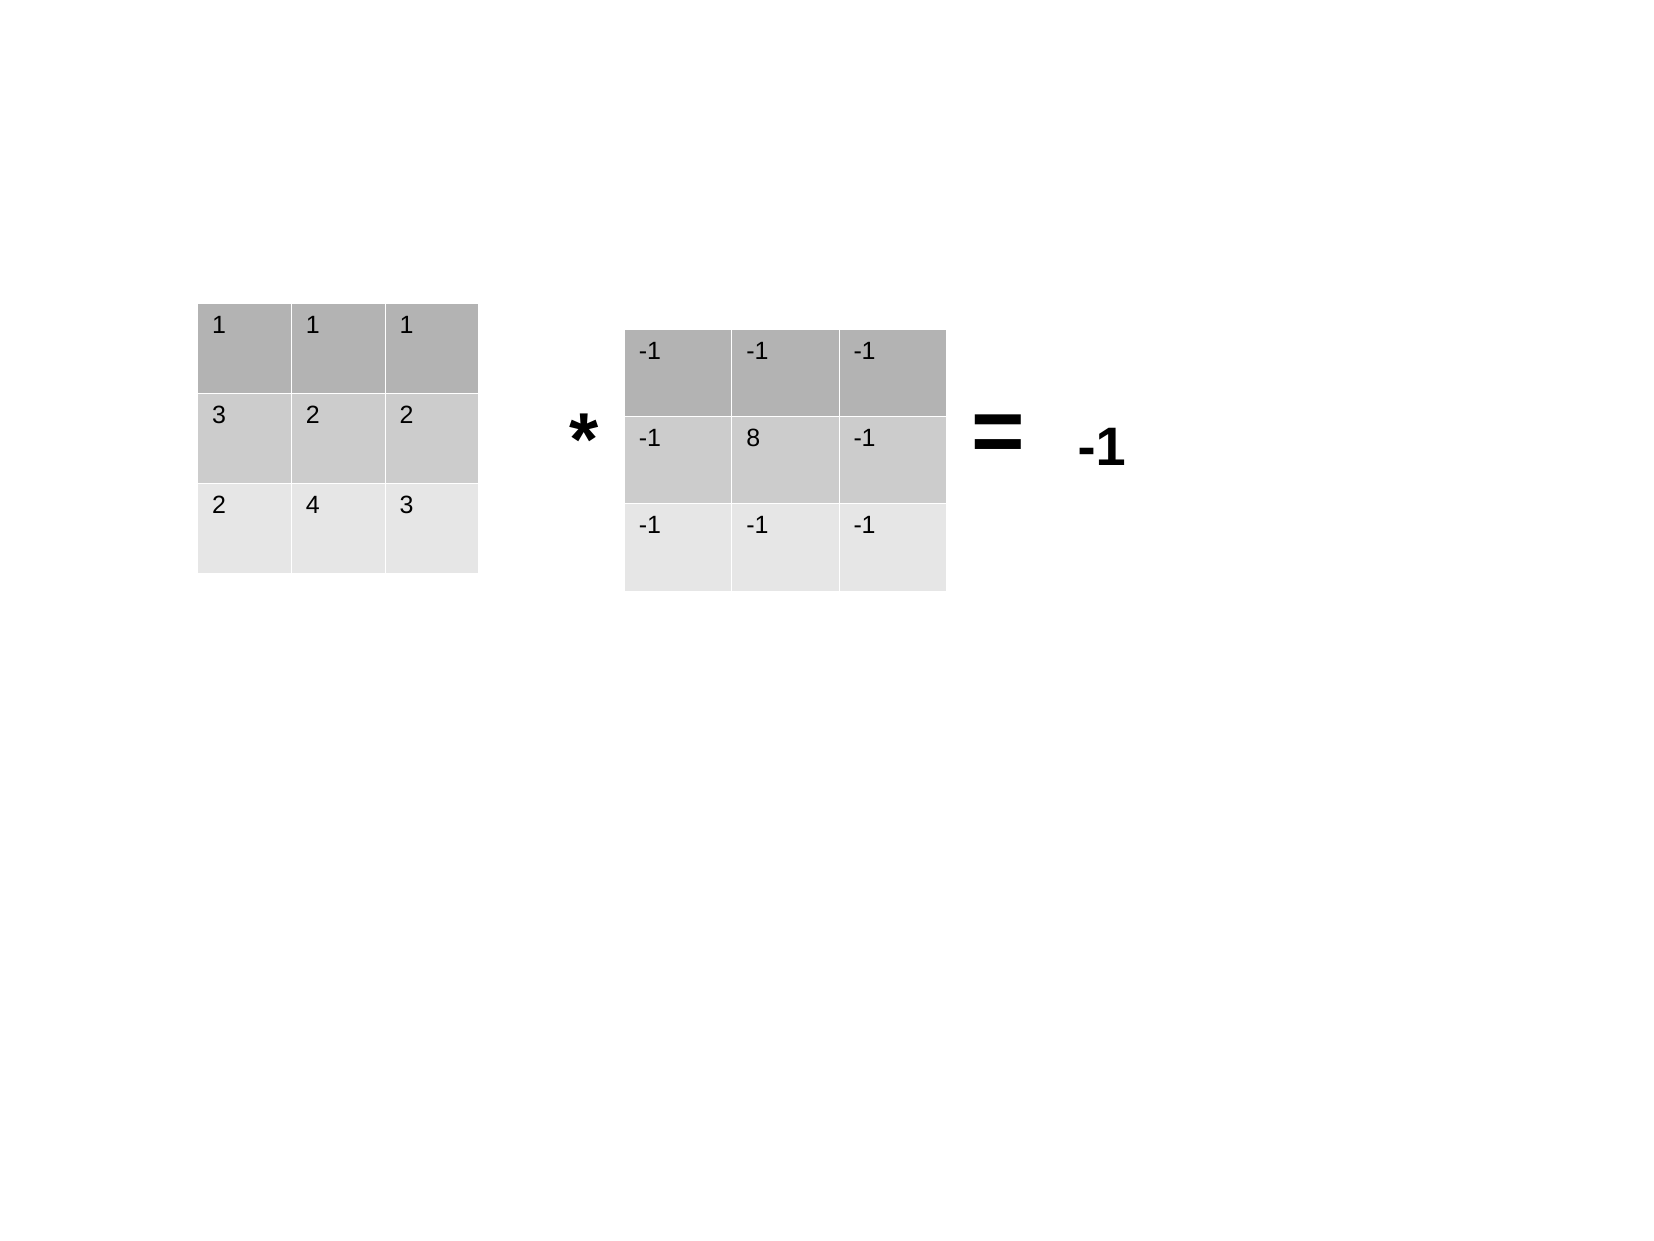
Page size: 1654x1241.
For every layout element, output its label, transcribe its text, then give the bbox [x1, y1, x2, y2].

table_cell 8 [732, 417, 839, 503]
table_cell -1 [625, 504, 731, 591]
table_cell -1 [840, 417, 946, 503]
table_cell 3 [386, 484, 478, 573]
text_box = [956, 372, 1052, 497]
table_header -1 [840, 330, 946, 416]
table_header -1 [732, 330, 839, 416]
table_cell 4 [292, 484, 385, 573]
text_box * [555, 389, 624, 489]
table_header 1 [198, 304, 291, 393]
text_box -1 [1062, 408, 1158, 485]
table_cell -1 [625, 417, 731, 503]
table_cell 2 [386, 394, 478, 483]
table_cell 3 [198, 394, 291, 483]
table_header 1 [292, 304, 385, 393]
table_cell -1 [732, 504, 839, 591]
table_cell 2 [198, 484, 291, 573]
table_cell -1 [840, 504, 946, 591]
table_header -1 [625, 330, 731, 416]
table_cell 2 [292, 394, 385, 483]
table_header 1 [386, 304, 478, 393]
